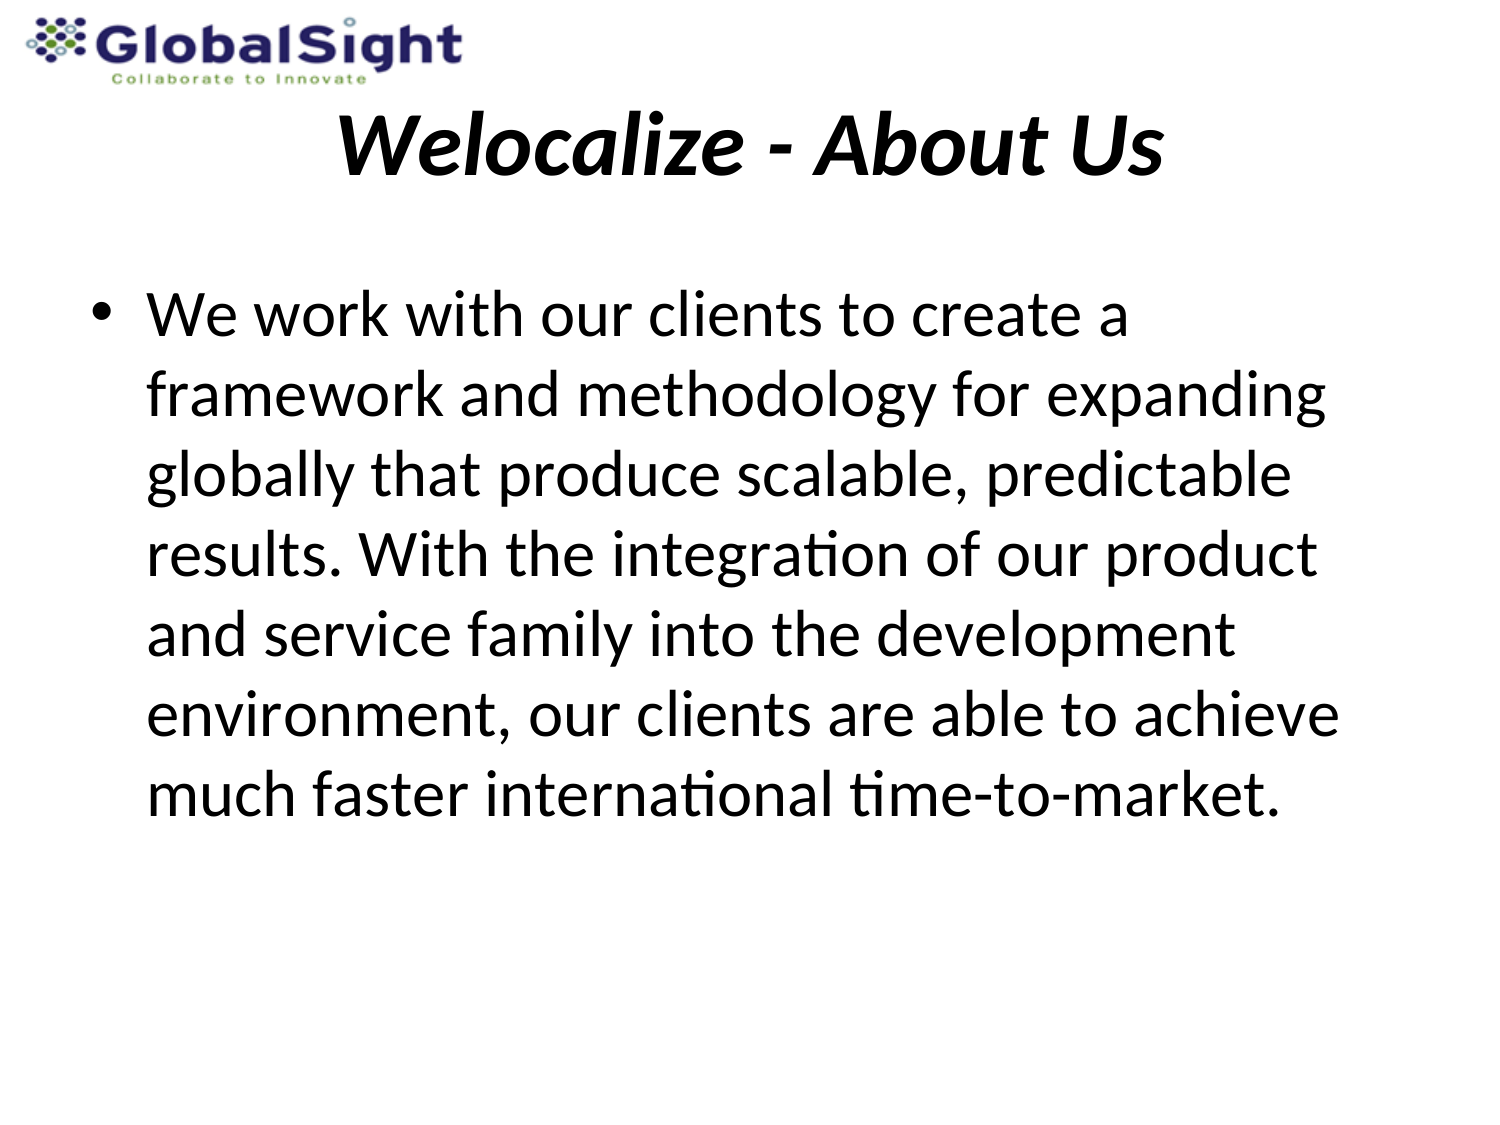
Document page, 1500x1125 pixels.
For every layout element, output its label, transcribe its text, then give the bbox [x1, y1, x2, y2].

picture [0, 0, 482, 104]
title Welocalize - About Us [75, 45, 1426, 233]
list We work with our clients to create a framework and methodology for expanding globally that produce scalable, predictable results. With the integration of our product and service family into the development environment, our clients are able to achieve much faster international time-to-market. [75, 262, 1426, 1006]
